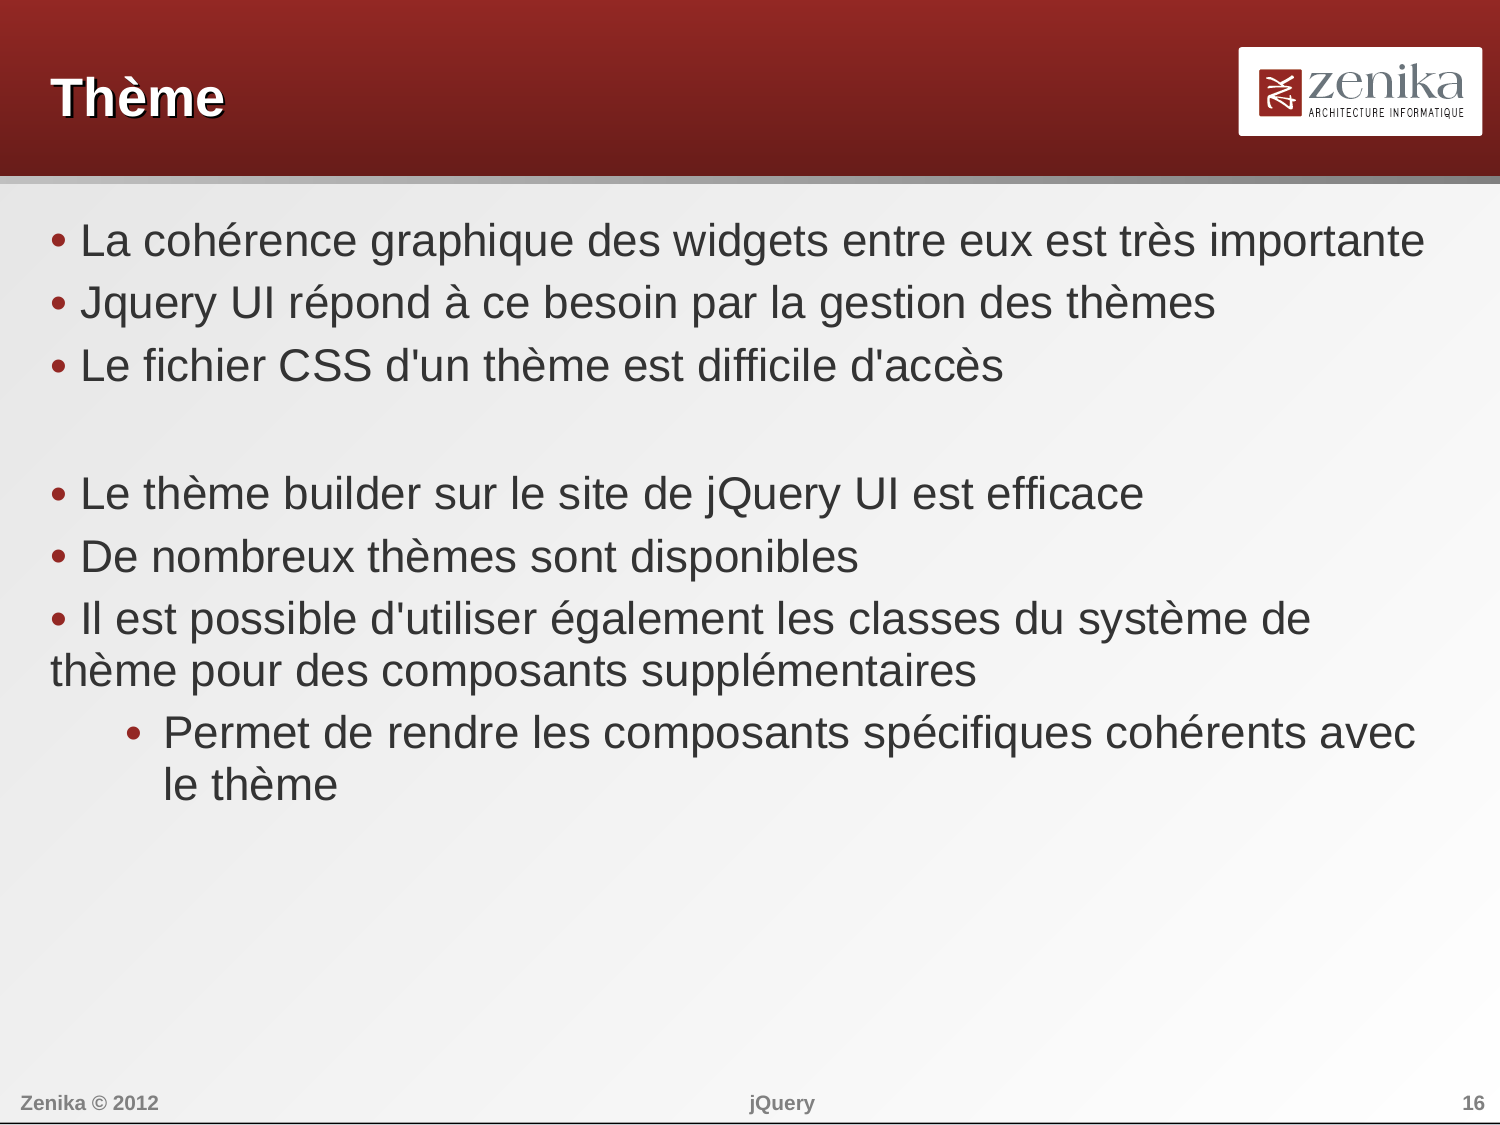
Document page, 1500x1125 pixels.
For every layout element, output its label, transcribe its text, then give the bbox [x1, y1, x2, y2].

title Thème [50, 3, 1206, 192]
picture [1257, 58, 1464, 125]
list La cohérence graphique des widgets entre eux est très importante Jquery UI répond à ce besoin par la gestion des thèmes Le fichier CSS d'un thème est difficile d'accès Le thème builder sur le site de jQuery UI est efficace De nombreux thèmes sont disponibles Il est possible d'utiliser également les classes du système de thème pour des composants supplémentaires Permet de rendre les composants spécifiques cohérents avec le thème [50, 214, 1435, 876]
